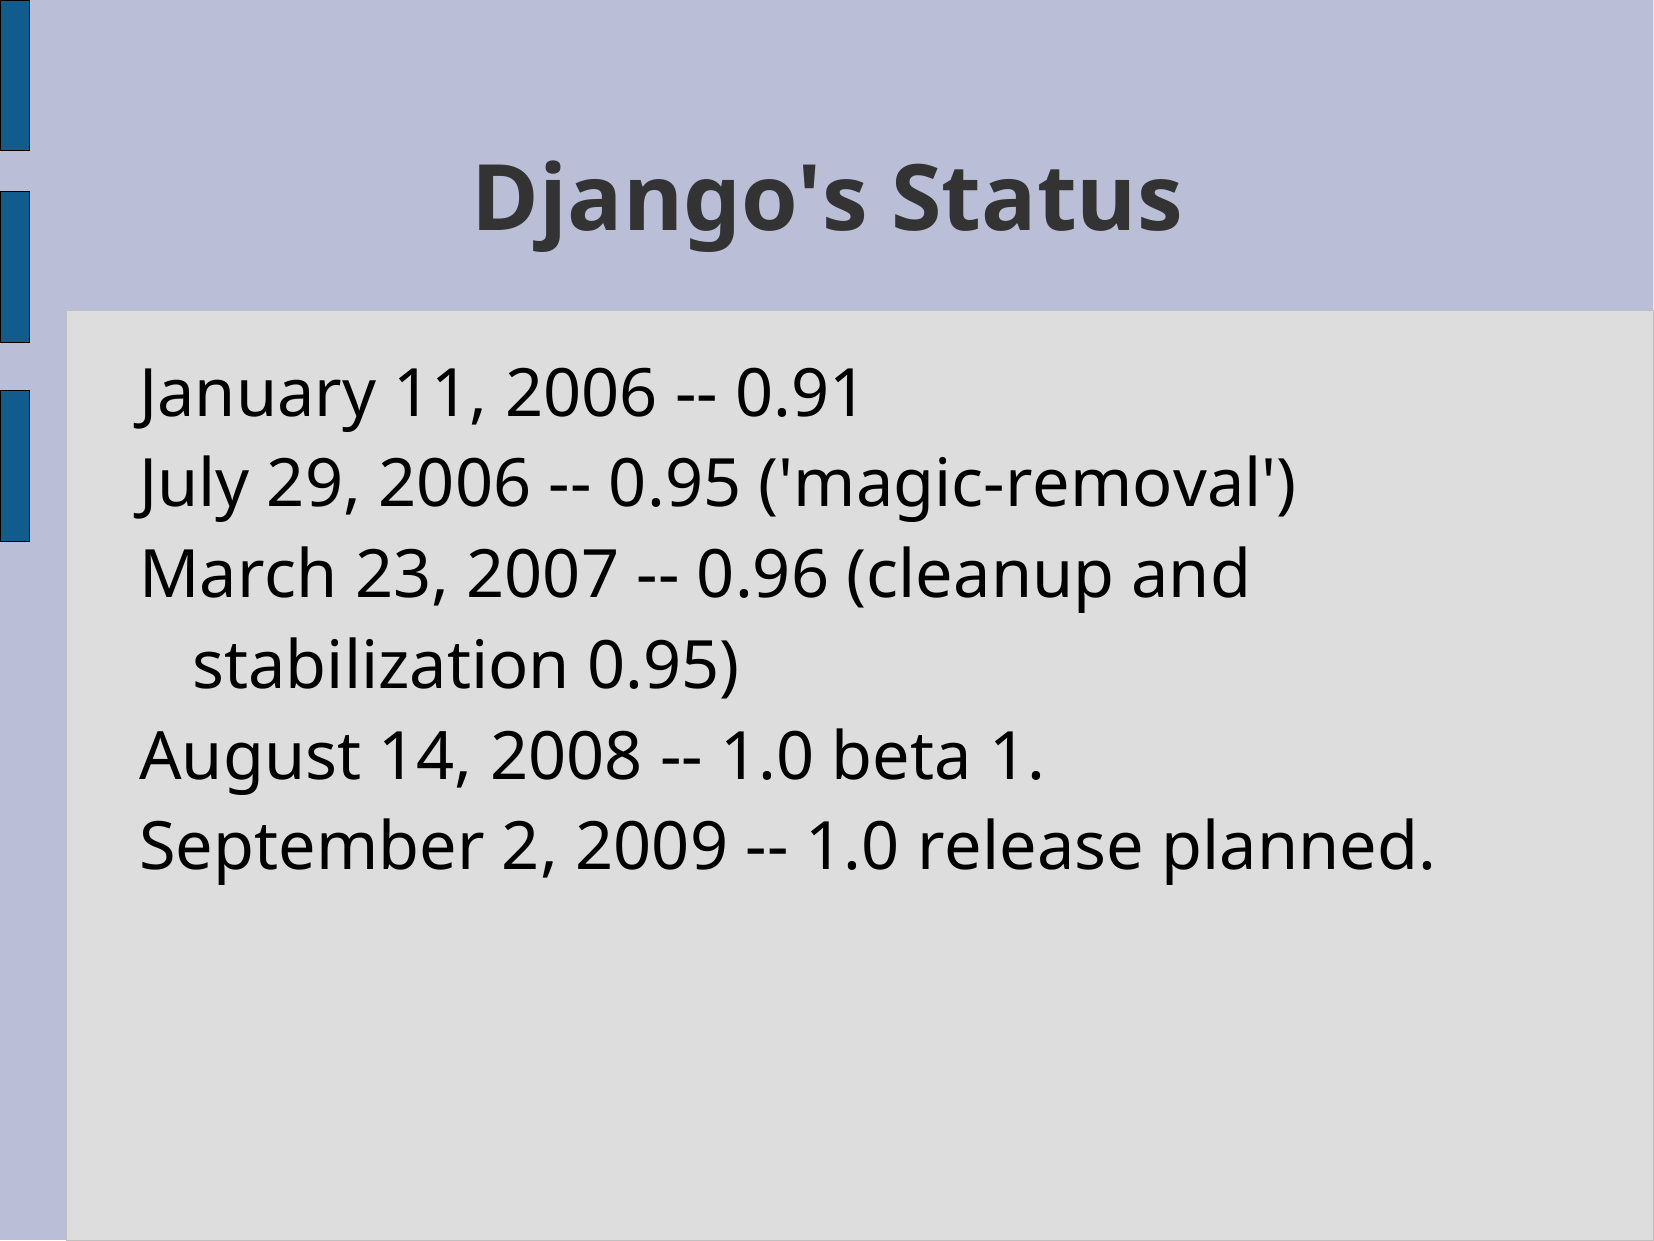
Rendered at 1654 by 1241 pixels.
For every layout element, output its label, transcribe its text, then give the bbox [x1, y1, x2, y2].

list January 11, 2006 -- 0.91 July 29, 2006 -- 0.95 ('magic-removal') March 23, 2007 -- 0.96 (cleanup and stabilization 0.95) August 14, 2008 -- 1.0 beta 1. September 2, 2009 -- 1.0 release planned. [121, 344, 1534, 1112]
title Django's Status [121, 98, 1534, 291]
